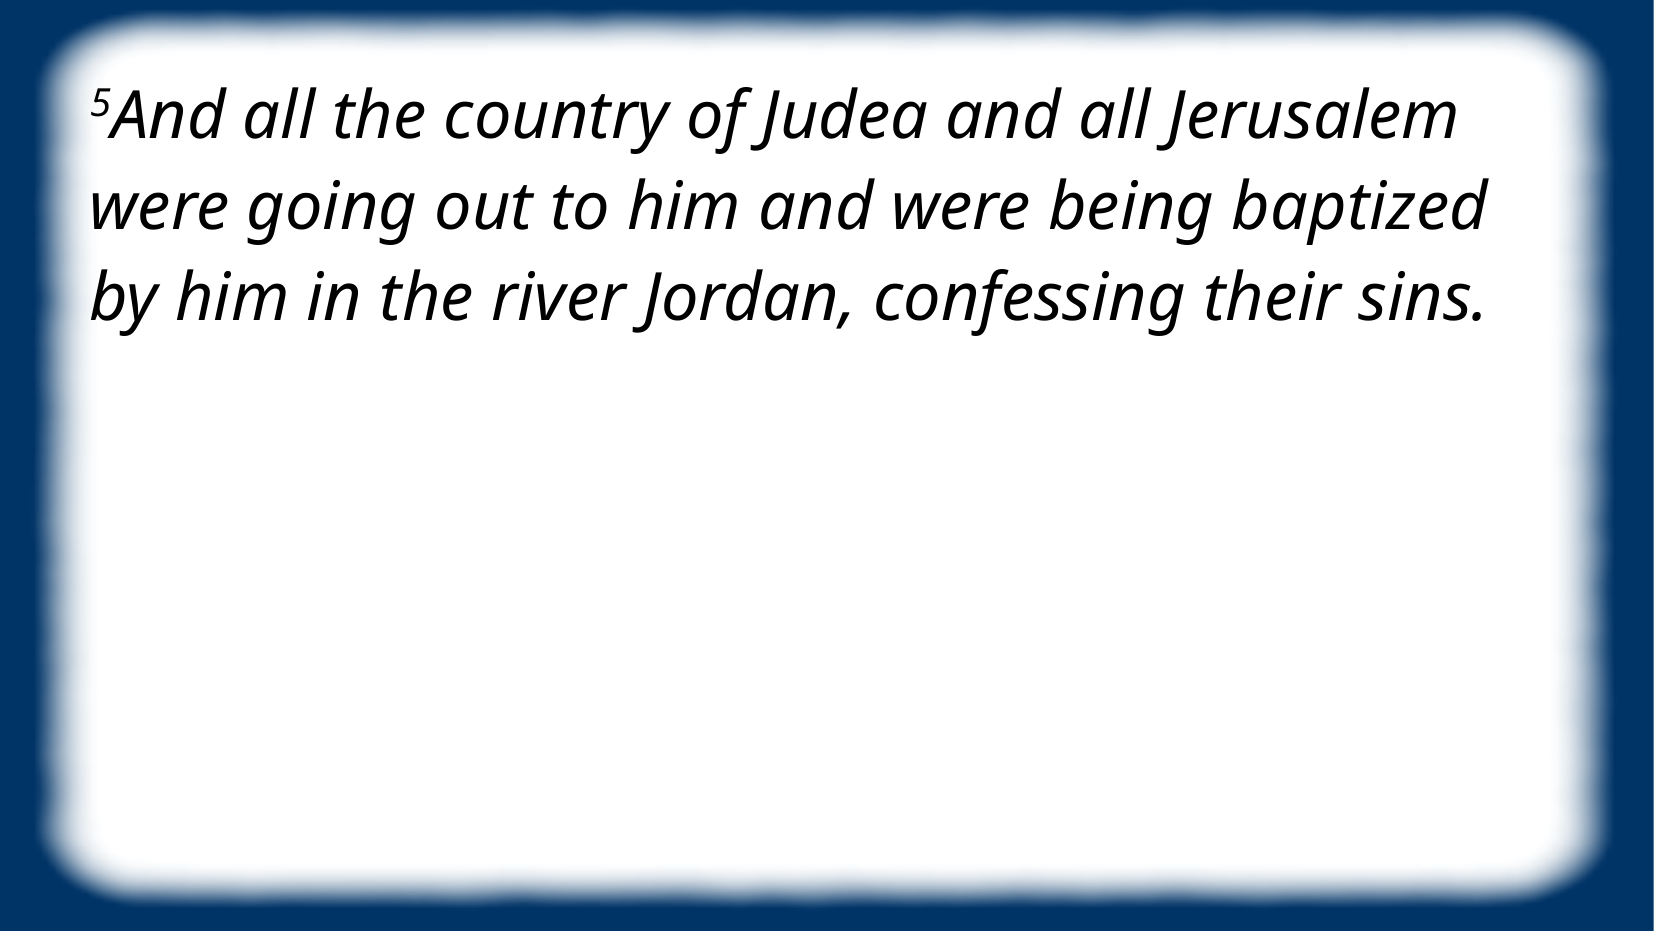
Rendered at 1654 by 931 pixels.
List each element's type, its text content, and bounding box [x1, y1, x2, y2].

text_box 5And all the country of Judea and all Jerusalem were going out to him and were being baptized by him in the river Jordan, confessing their sins. [75, 60, 1591, 376]
picture [0, 0, 1654, 931]
